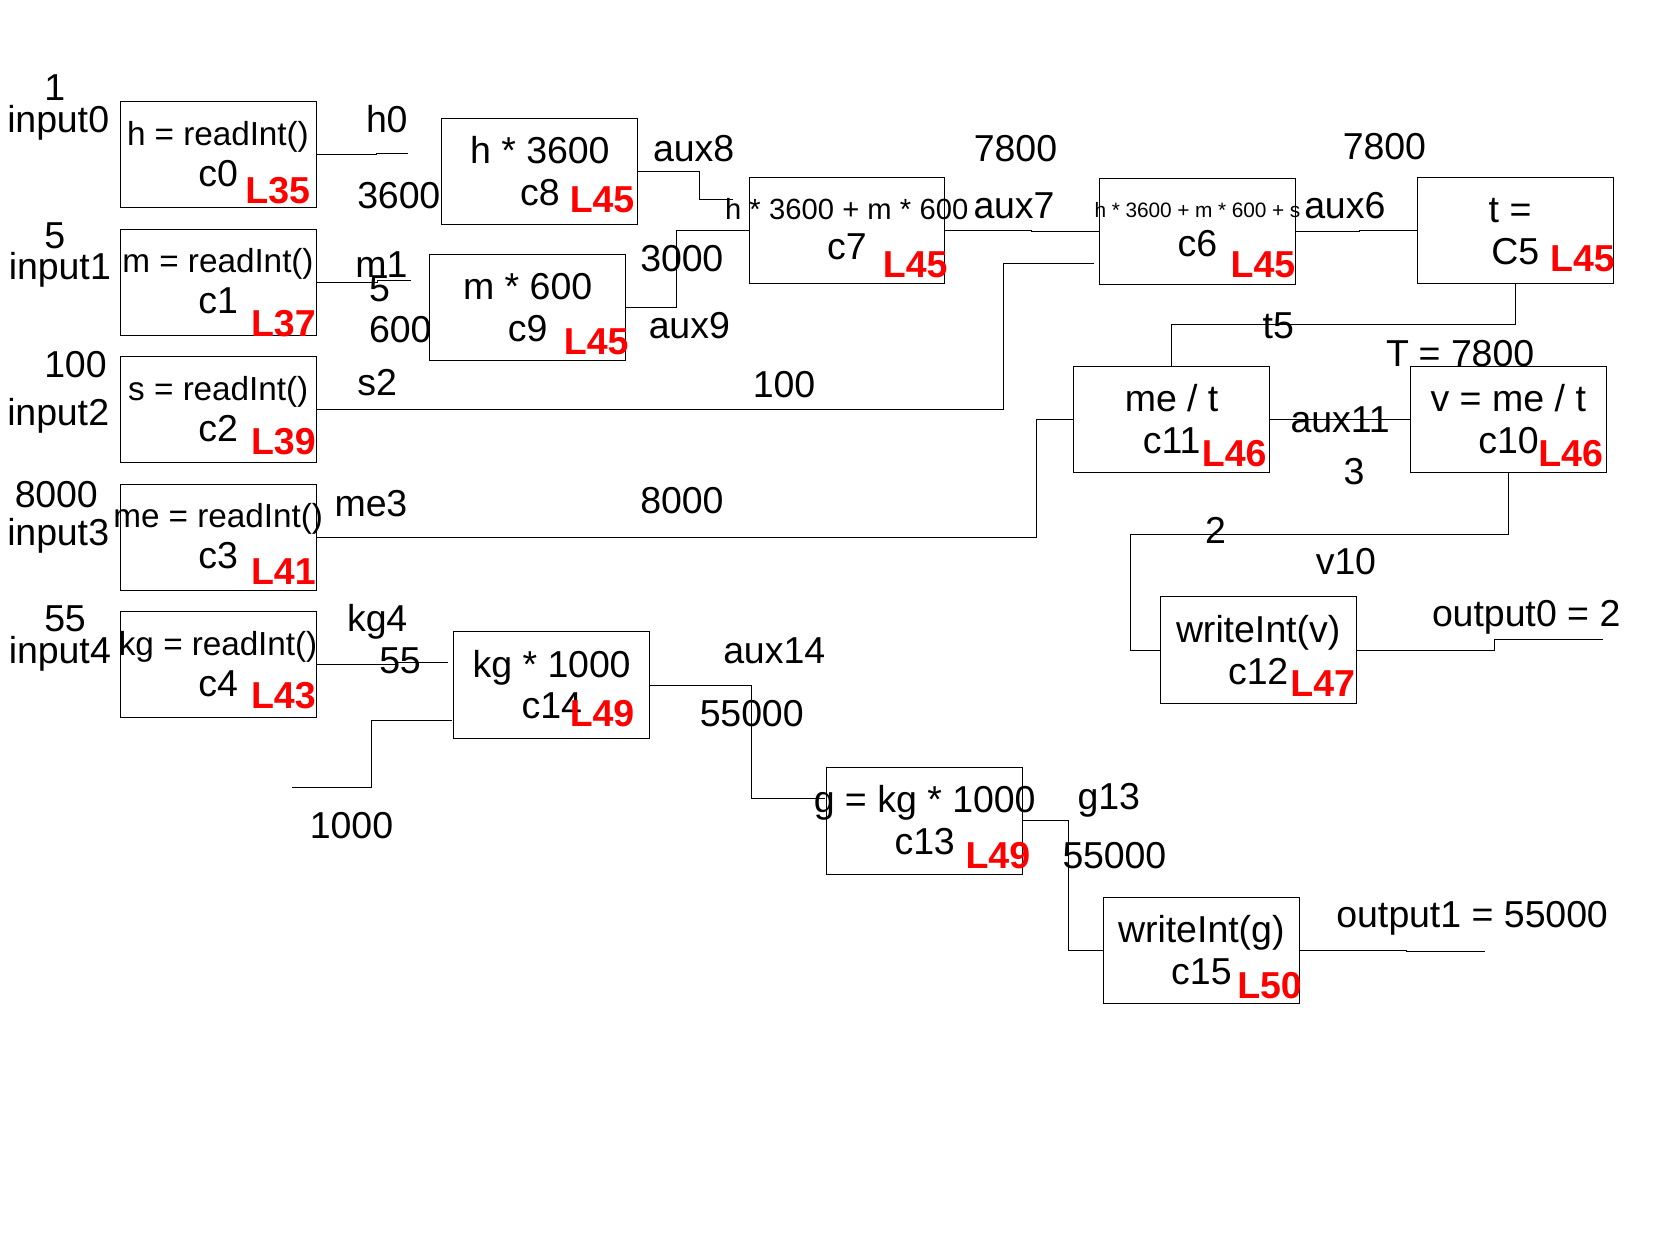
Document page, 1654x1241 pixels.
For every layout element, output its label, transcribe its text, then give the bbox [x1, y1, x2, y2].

text_box h0 [351, 90, 423, 148]
text_box L47 [1275, 655, 1370, 713]
text_box aux7 [958, 177, 1070, 231]
text_box 3600 [342, 167, 456, 225]
text_box 55000 [685, 685, 819, 742]
text_box t5 [1247, 297, 1309, 355]
text_box writeInt(v) c12 [1160, 596, 1357, 704]
text_box me = readInt() c3 [120, 484, 317, 591]
text_box t = C5 [1417, 177, 1614, 284]
text_box output1 = 55000 [1321, 885, 1623, 943]
text_box h * 3600 + m * 600 + s c6 [1099, 178, 1296, 285]
text_box aux14 [708, 622, 840, 680]
text_box L49 [555, 685, 650, 742]
text_box input3 [0, 504, 125, 562]
text_box L37 [236, 295, 331, 353]
text_box 1 [29, 59, 80, 116]
text_box v = me / t c10 [1410, 366, 1607, 473]
text_box L50 [1222, 956, 1317, 1014]
text_box L45 [1535, 230, 1630, 288]
text_box g = kg * 1000 c13 [826, 767, 1023, 875]
text_box T = 7800 [1371, 324, 1550, 382]
text_box L46 [1187, 425, 1282, 483]
text_box m1 [340, 236, 423, 294]
text_box 3000 [625, 230, 739, 288]
text_box me / t c11 [1073, 366, 1270, 473]
text_box 600 [354, 301, 447, 358]
text_box 8000 [625, 472, 739, 530]
text_box input0 [0, 90, 125, 148]
text_box 5 [354, 259, 405, 317]
text_box 5 [29, 206, 80, 264]
text_box L35 [230, 161, 325, 219]
text_box h * 3600 c8 [441, 118, 638, 225]
text_box g13 [1062, 767, 1155, 825]
text_box input2 [0, 383, 125, 441]
text_box 100 [738, 356, 831, 414]
text_box input4 [0, 622, 126, 680]
text_box L49 [950, 826, 1045, 884]
text_box s2 [342, 354, 412, 412]
text_box 1000 [295, 797, 408, 855]
text_box L45 [549, 312, 644, 370]
text_box 7800 [959, 120, 1072, 178]
text_box L46 [1523, 425, 1618, 483]
text_box L43 [236, 667, 331, 725]
text_box h * 3600 + m * 600 c7 [749, 177, 945, 284]
text_box L45 [555, 171, 650, 229]
text_box output0 = 2 [1417, 584, 1636, 642]
text_box L45 [868, 236, 963, 294]
text_box aux8 [638, 120, 749, 178]
text_box kg4 [332, 590, 423, 648]
text_box 55 [29, 590, 101, 648]
text_box m * 600 c9 [429, 254, 626, 361]
text_box s = readInt() c2 [120, 356, 317, 463]
text_box 100 [29, 336, 122, 394]
text_box aux6 [1289, 177, 1400, 234]
text_box 3 [1328, 442, 1380, 500]
text_box input1 [0, 238, 126, 296]
text_box 8000 [0, 466, 113, 524]
text_box L39 [236, 413, 331, 471]
text_box 7800 [1328, 118, 1441, 175]
text_box kg = readInt() c4 [120, 611, 317, 718]
text_box kg * 1000 c14 [453, 631, 650, 739]
text_box 2 [1190, 502, 1241, 560]
text_box 55 [364, 631, 436, 689]
text_box aux9 [634, 297, 745, 355]
text_box L45 [1215, 236, 1310, 294]
text_box me3 [319, 474, 423, 532]
text_box h = readInt() c0 [120, 101, 317, 208]
text_box m = readInt() c1 [120, 229, 317, 336]
text_box L41 [236, 543, 331, 601]
text_box 55000 [1047, 826, 1182, 884]
text_box writeInt(g) c15 [1103, 897, 1300, 1004]
